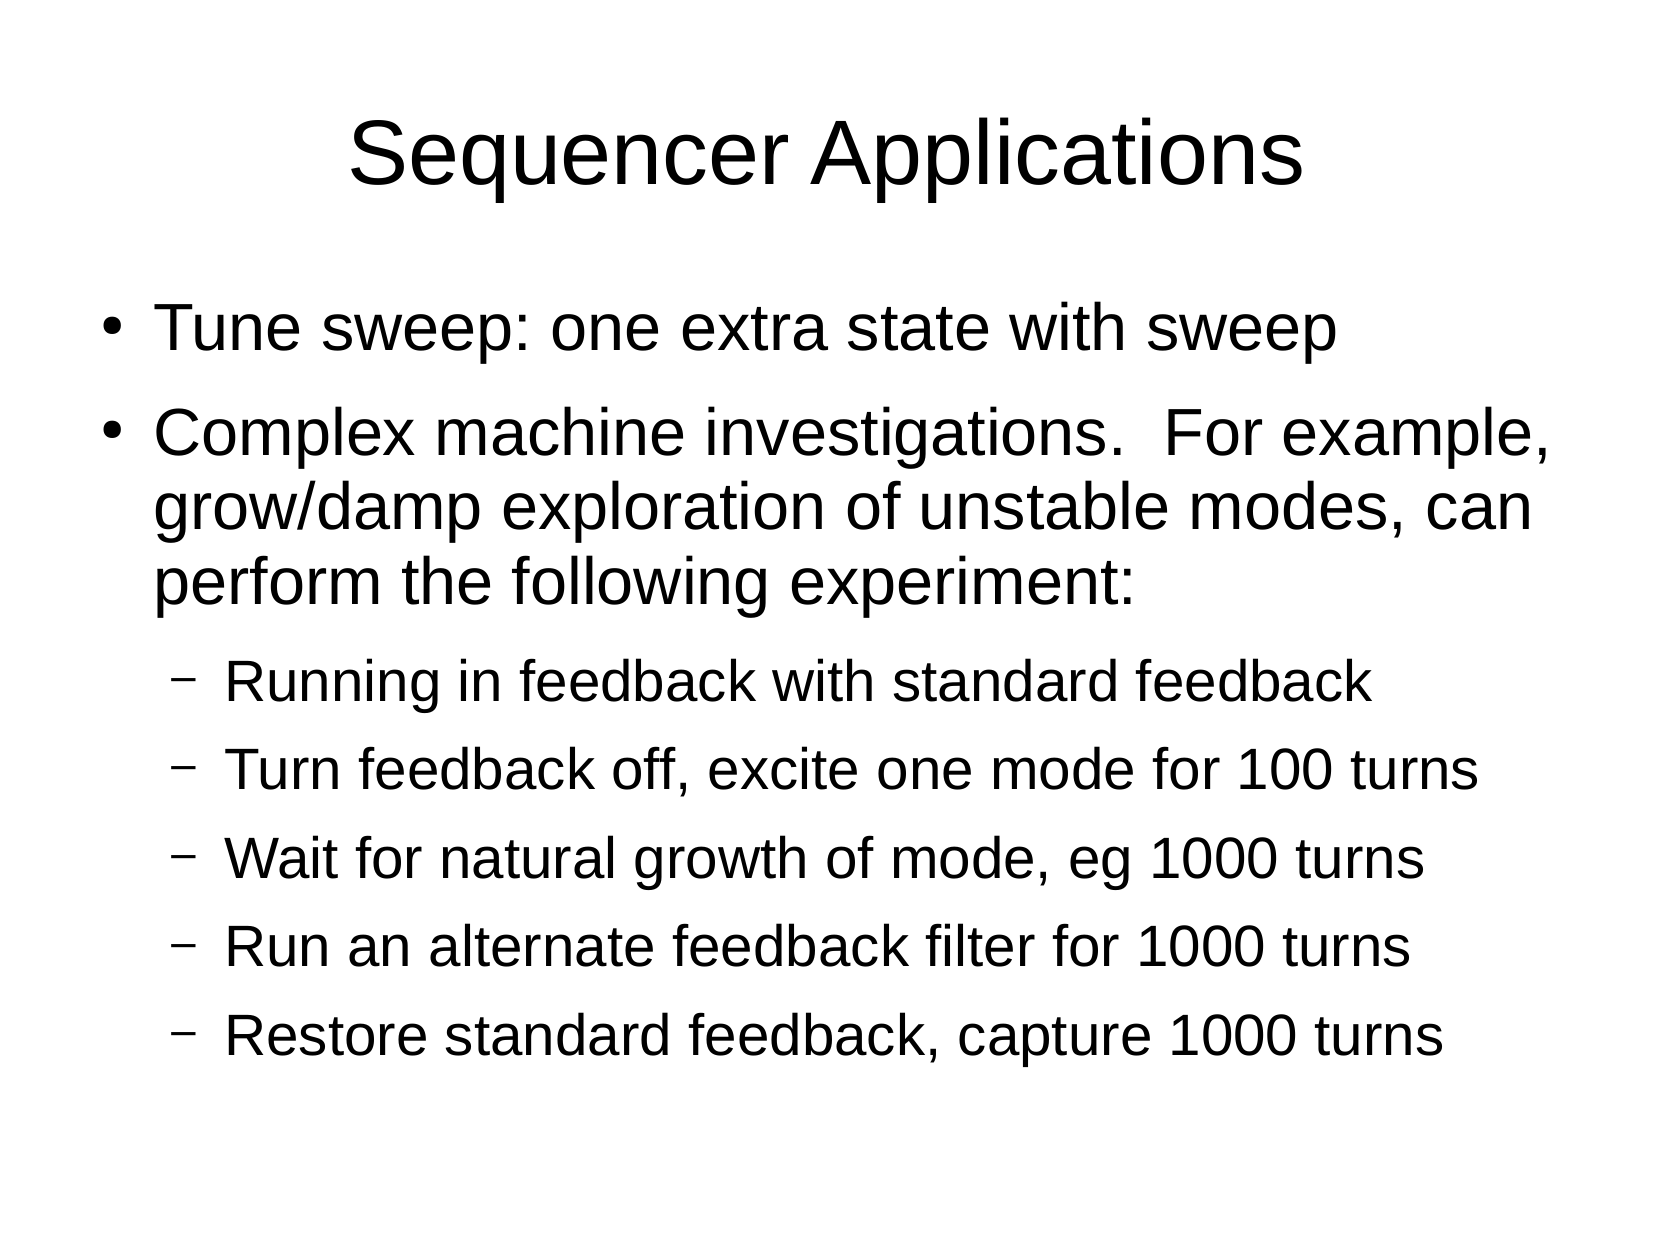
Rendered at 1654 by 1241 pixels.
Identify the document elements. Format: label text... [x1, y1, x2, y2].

list Tune sweep: one extra state with sweep Complex machine investigations. For example, grow/damp exploration of unstable modes, can perform the following experiment: Running in feedback with standard feedback Turn feedback off, excite one mode for 100 turns Wait for natural growth of mode, eg 1000 turns Run an alternate feedback filter for 1000 turns Restore standard feedback, capture 1000 turns [82, 290, 1571, 1241]
title Sequencer Applications [82, 49, 1571, 257]
